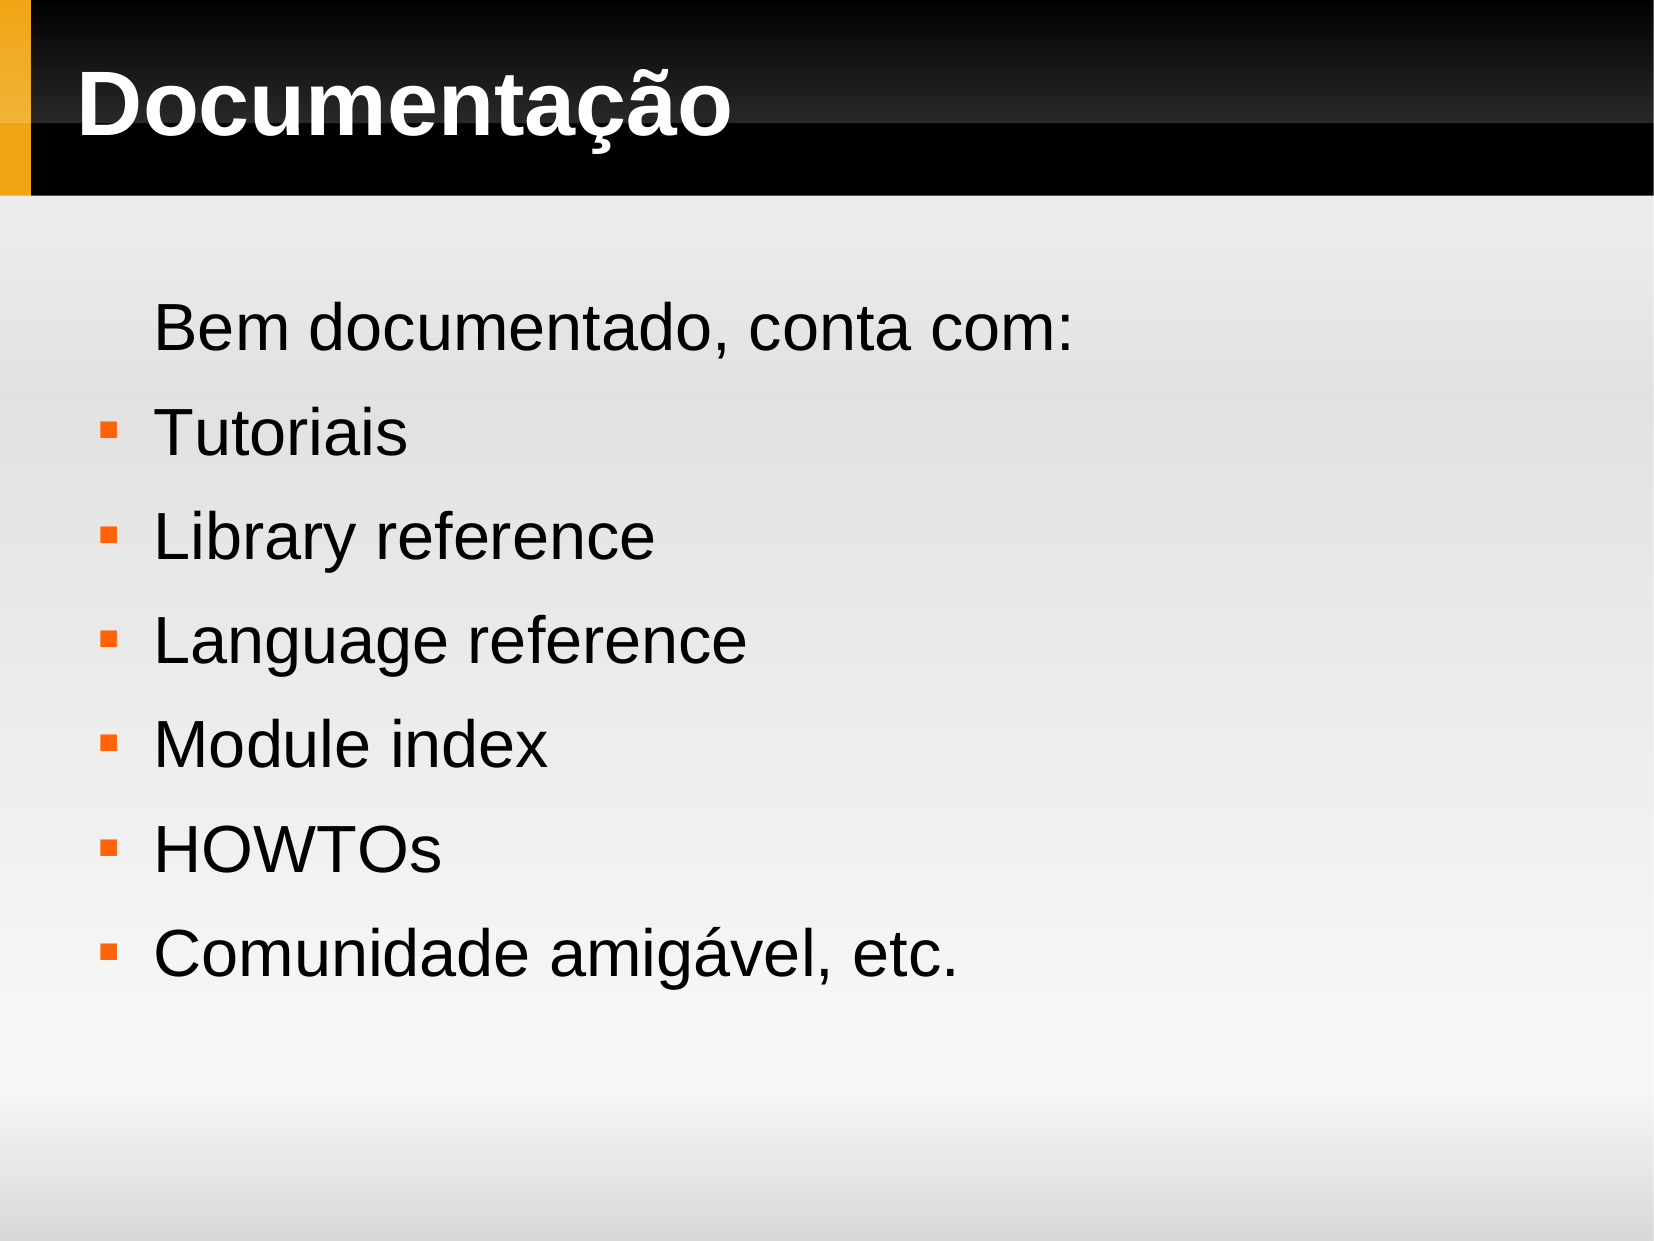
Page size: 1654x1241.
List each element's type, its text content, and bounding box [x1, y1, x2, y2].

picture [0, 0, 1654, 1241]
title Documentação [76, 7, 1565, 200]
list Bem documentado, conta com: Tutoriais Library reference Language reference Module index HOWTOs Comunidade amigável, etc. [82, 290, 1571, 1094]
